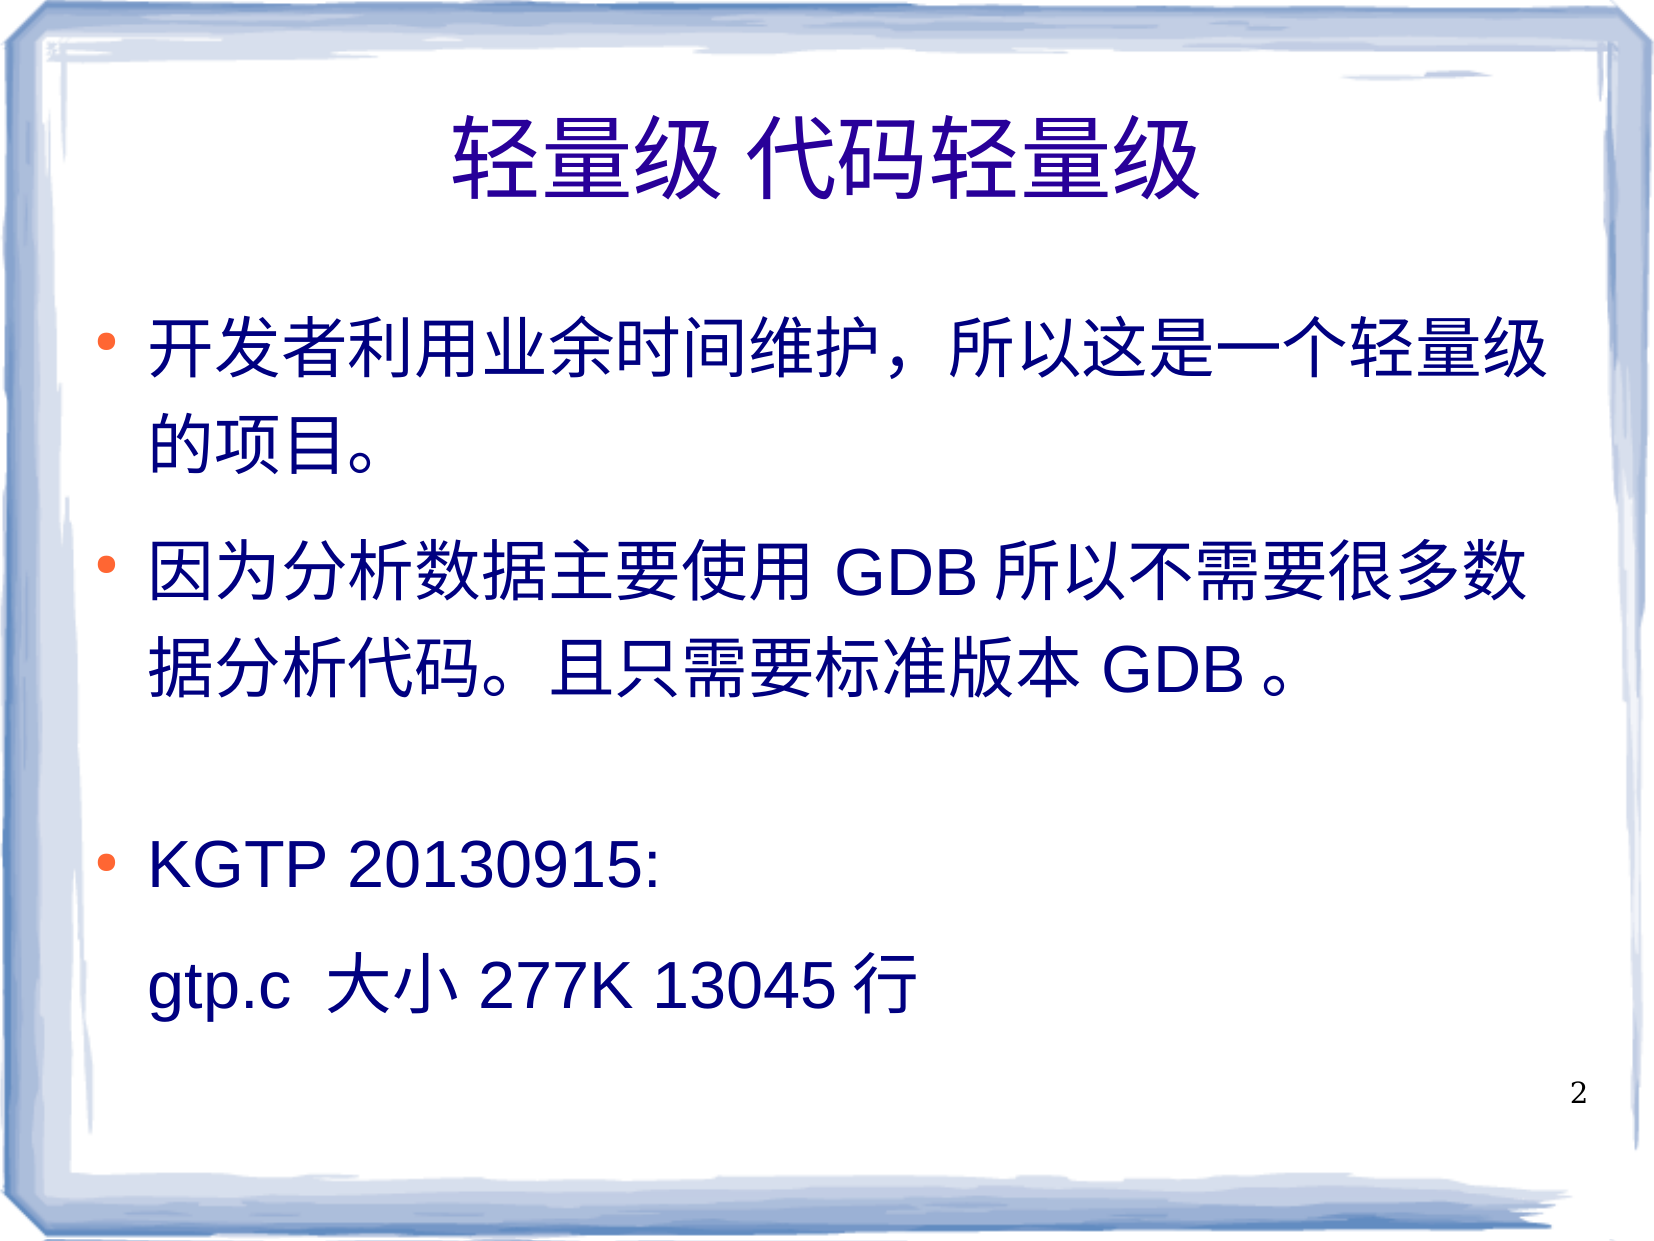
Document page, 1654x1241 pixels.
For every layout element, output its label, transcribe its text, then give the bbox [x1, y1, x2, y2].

title 轻量级 代码轻量级 [82, 49, 1571, 257]
list 开发者利用业余时间维护，所以这是一个轻量级的项目。 因为分析数据主要使用GDB所以不需要很多数据分析代码。且只需要标准版本GDB。 KGTP 20130915: gtp.c 大小277K 13045行 [76, 295, 1565, 1098]
picture [0, 0, 1654, 1241]
